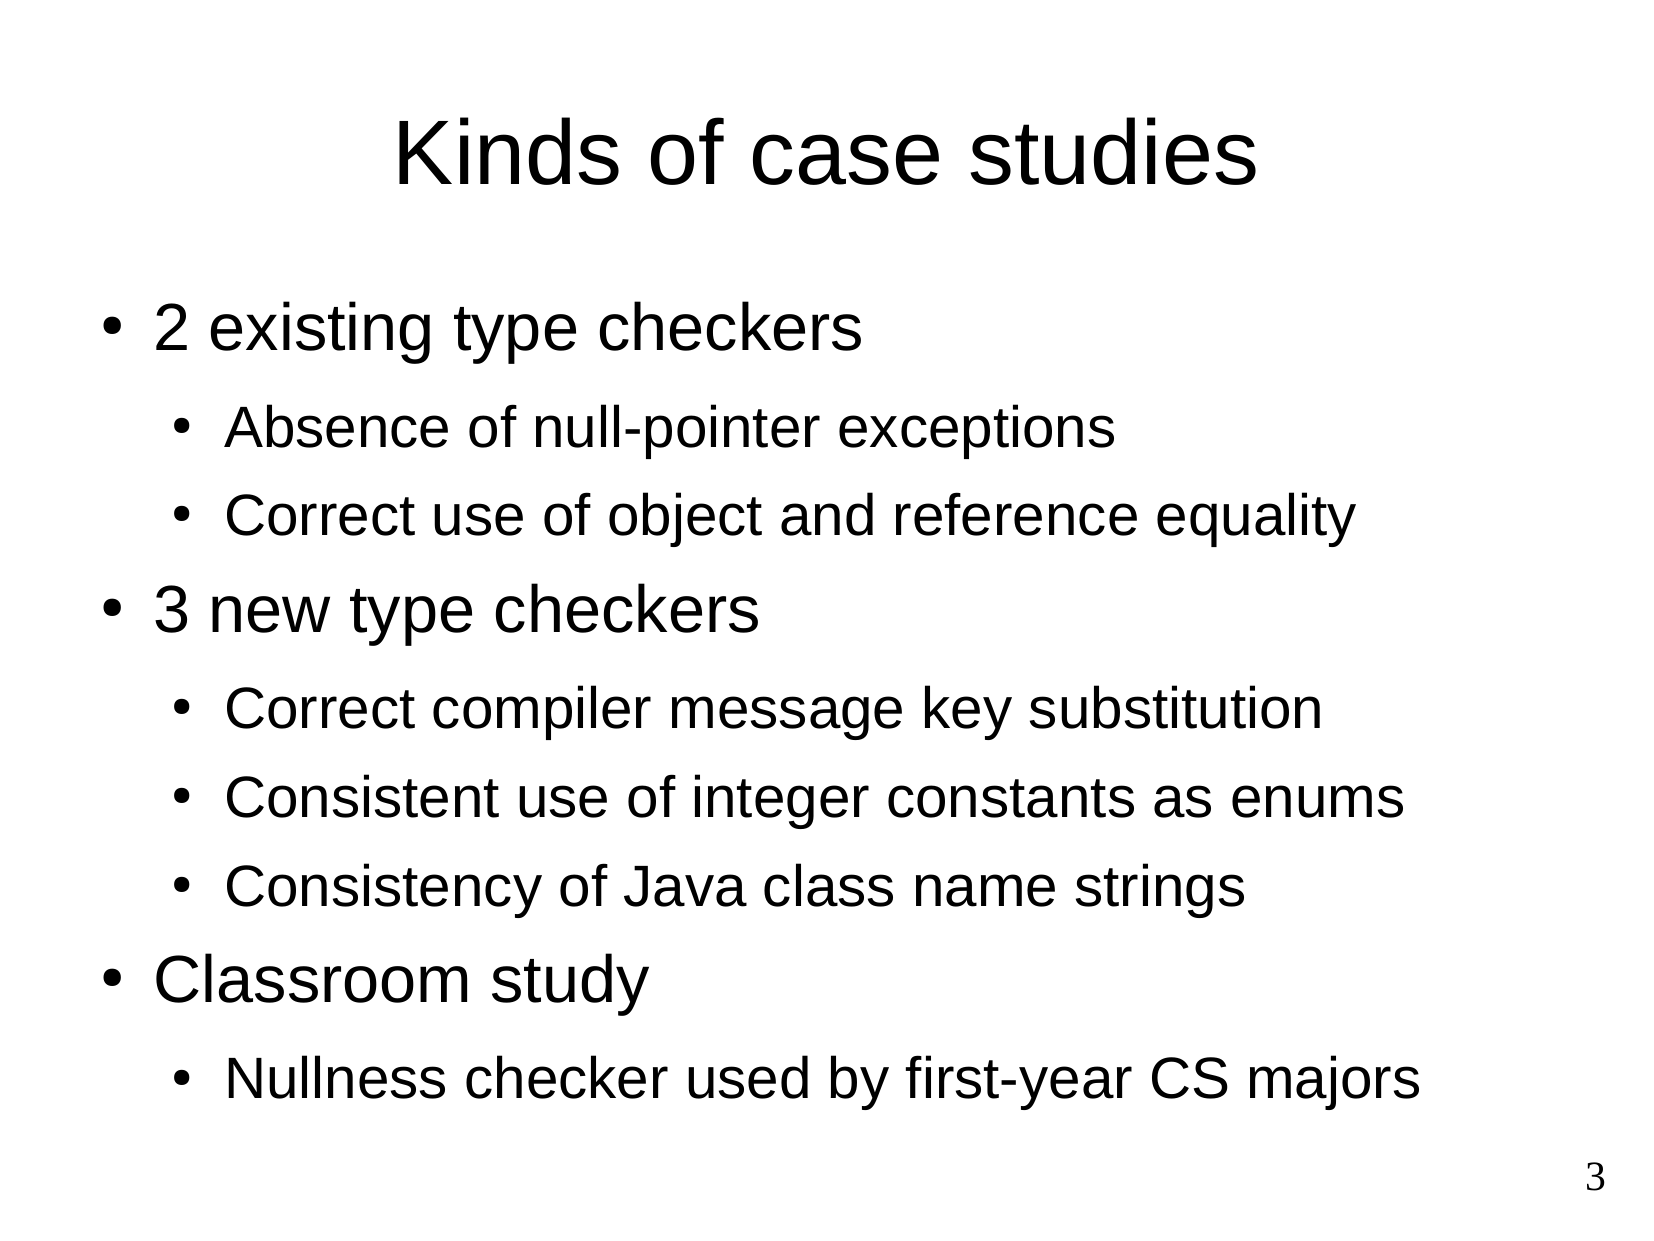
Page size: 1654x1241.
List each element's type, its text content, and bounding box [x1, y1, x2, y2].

title Kinds of case studies [82, 56, 1571, 250]
list 2 existing type checkers Absence of null-pointer exceptions Correct use of object and reference equality 3 new type checkers Correct compiler message key substitution Consistent use of integer constants as enums Consistency of Java class name strings Classroom study Nullness checker used by first-year CS majors [82, 290, 1571, 1112]
